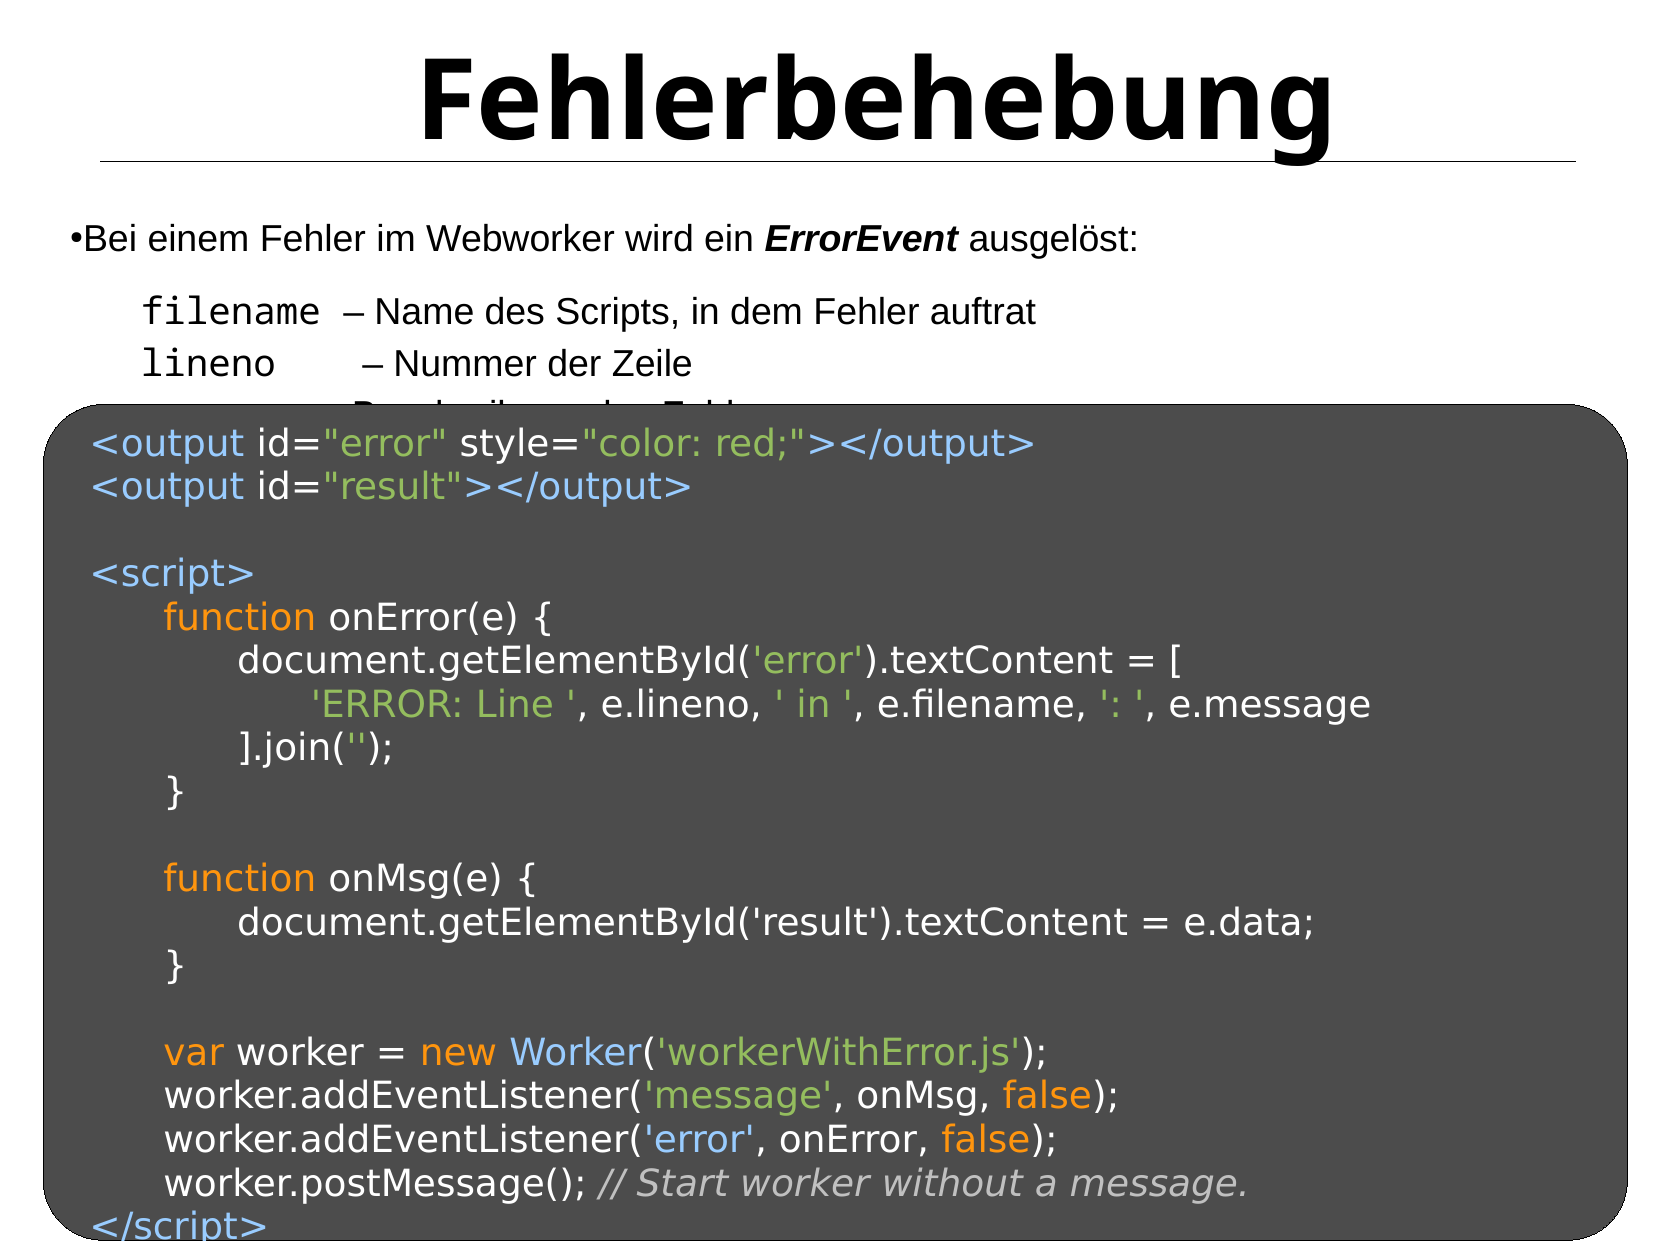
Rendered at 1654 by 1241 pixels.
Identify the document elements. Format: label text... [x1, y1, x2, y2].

text_box Bei einem Fehler im Webworker wird ein ErrorEvent ausgelöst: filename – Name des Scripts, in dem Fehler auftrat lineno – Nummer der Zeile message – Beschreibung des Fehlers [55, 189, 1628, 401]
text_box [43, 404, 1628, 1234]
text_box Fehlerbehebung [400, 11, 1422, 161]
text_box <output id="error" style="color: red;"></output> <output id="result"></output> <script> function onError(e) { document.getElementById('error').textContent = [ 'ERROR: Line ', e.lineno, ' in ', e.filename, ': ', e.message ].join(''); } function onMsg(e) { document.getElementById('result').textContent = e.data; } var worker = new Worker('workerWithError.js'); worker.addEventListener('message', onMsg, false); worker.addEventListener('error', onError, false); worker.postMessage(); // Start worker without a message. </script> [74, 414, 1595, 1241]
